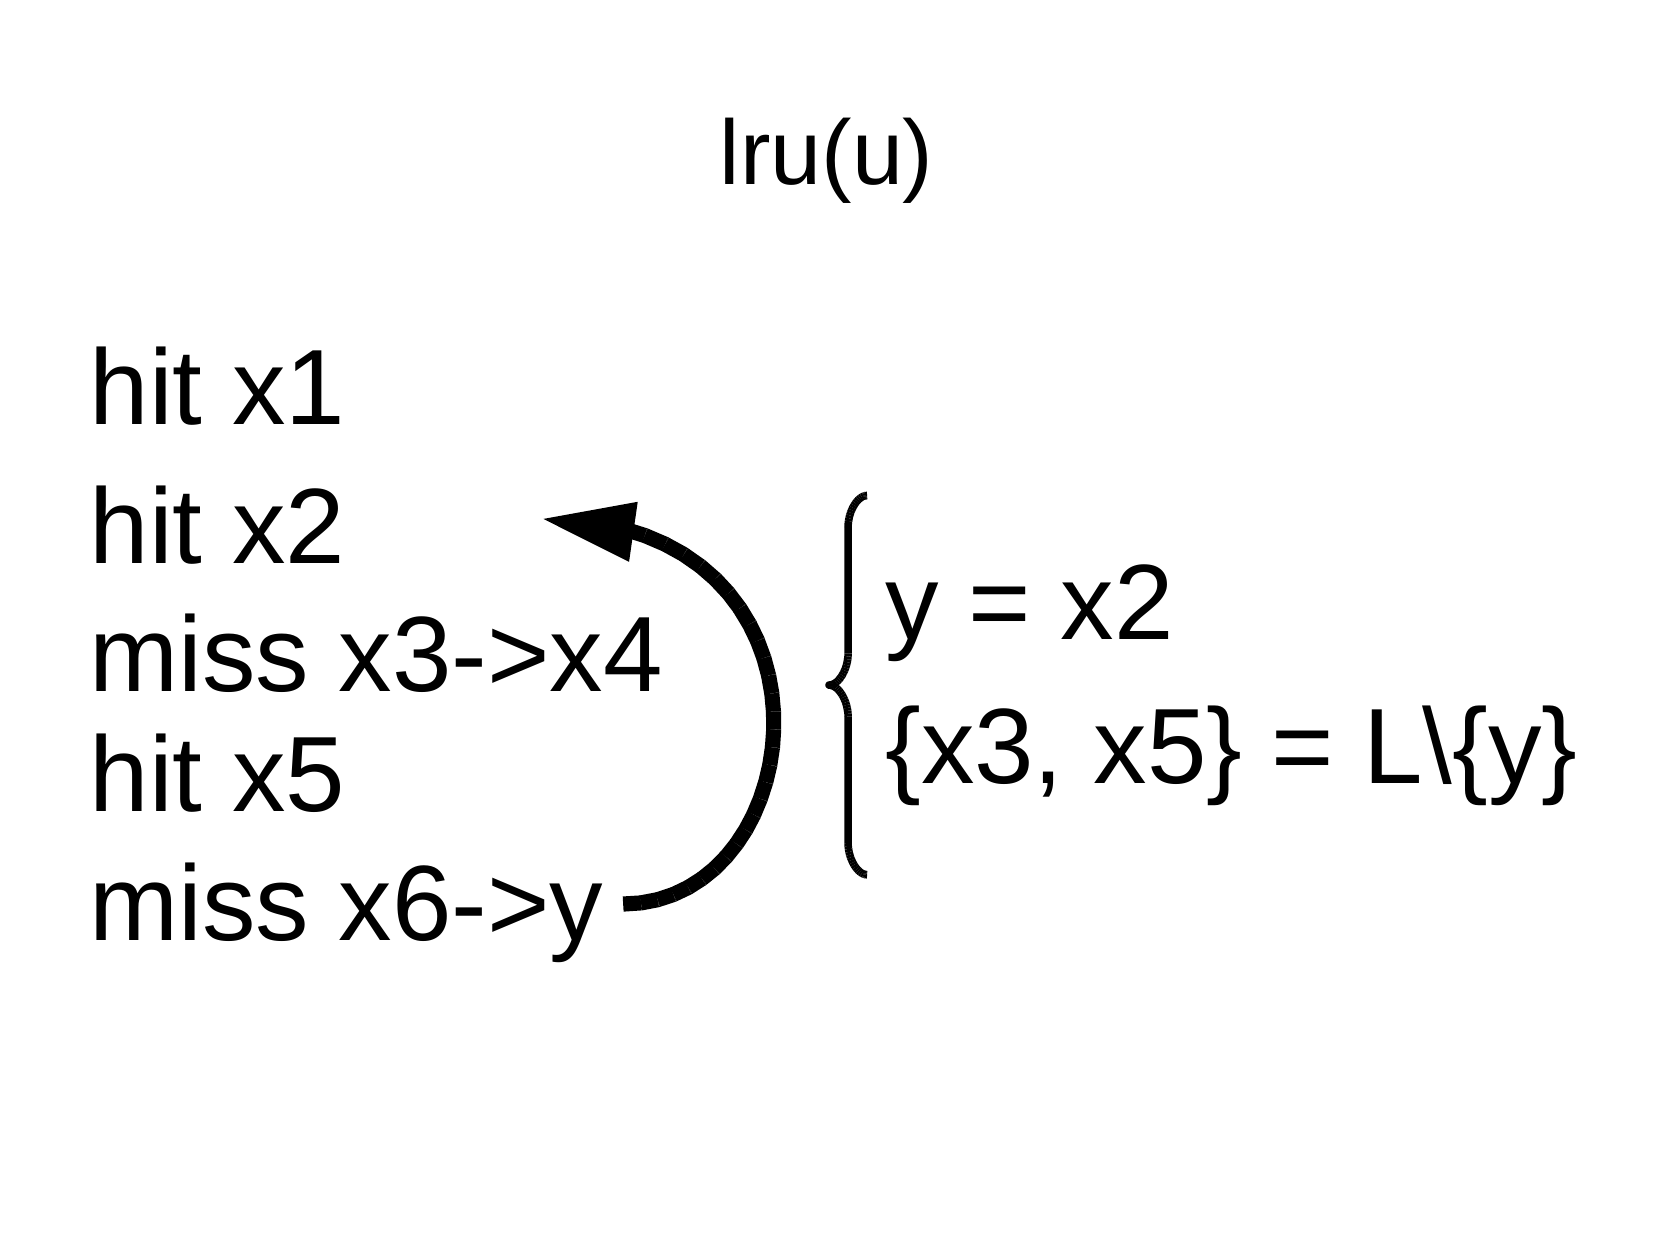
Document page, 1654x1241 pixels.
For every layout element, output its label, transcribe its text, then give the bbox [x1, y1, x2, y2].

chart [33, 305, 1601, 990]
title lru(u) [82, 49, 1571, 257]
